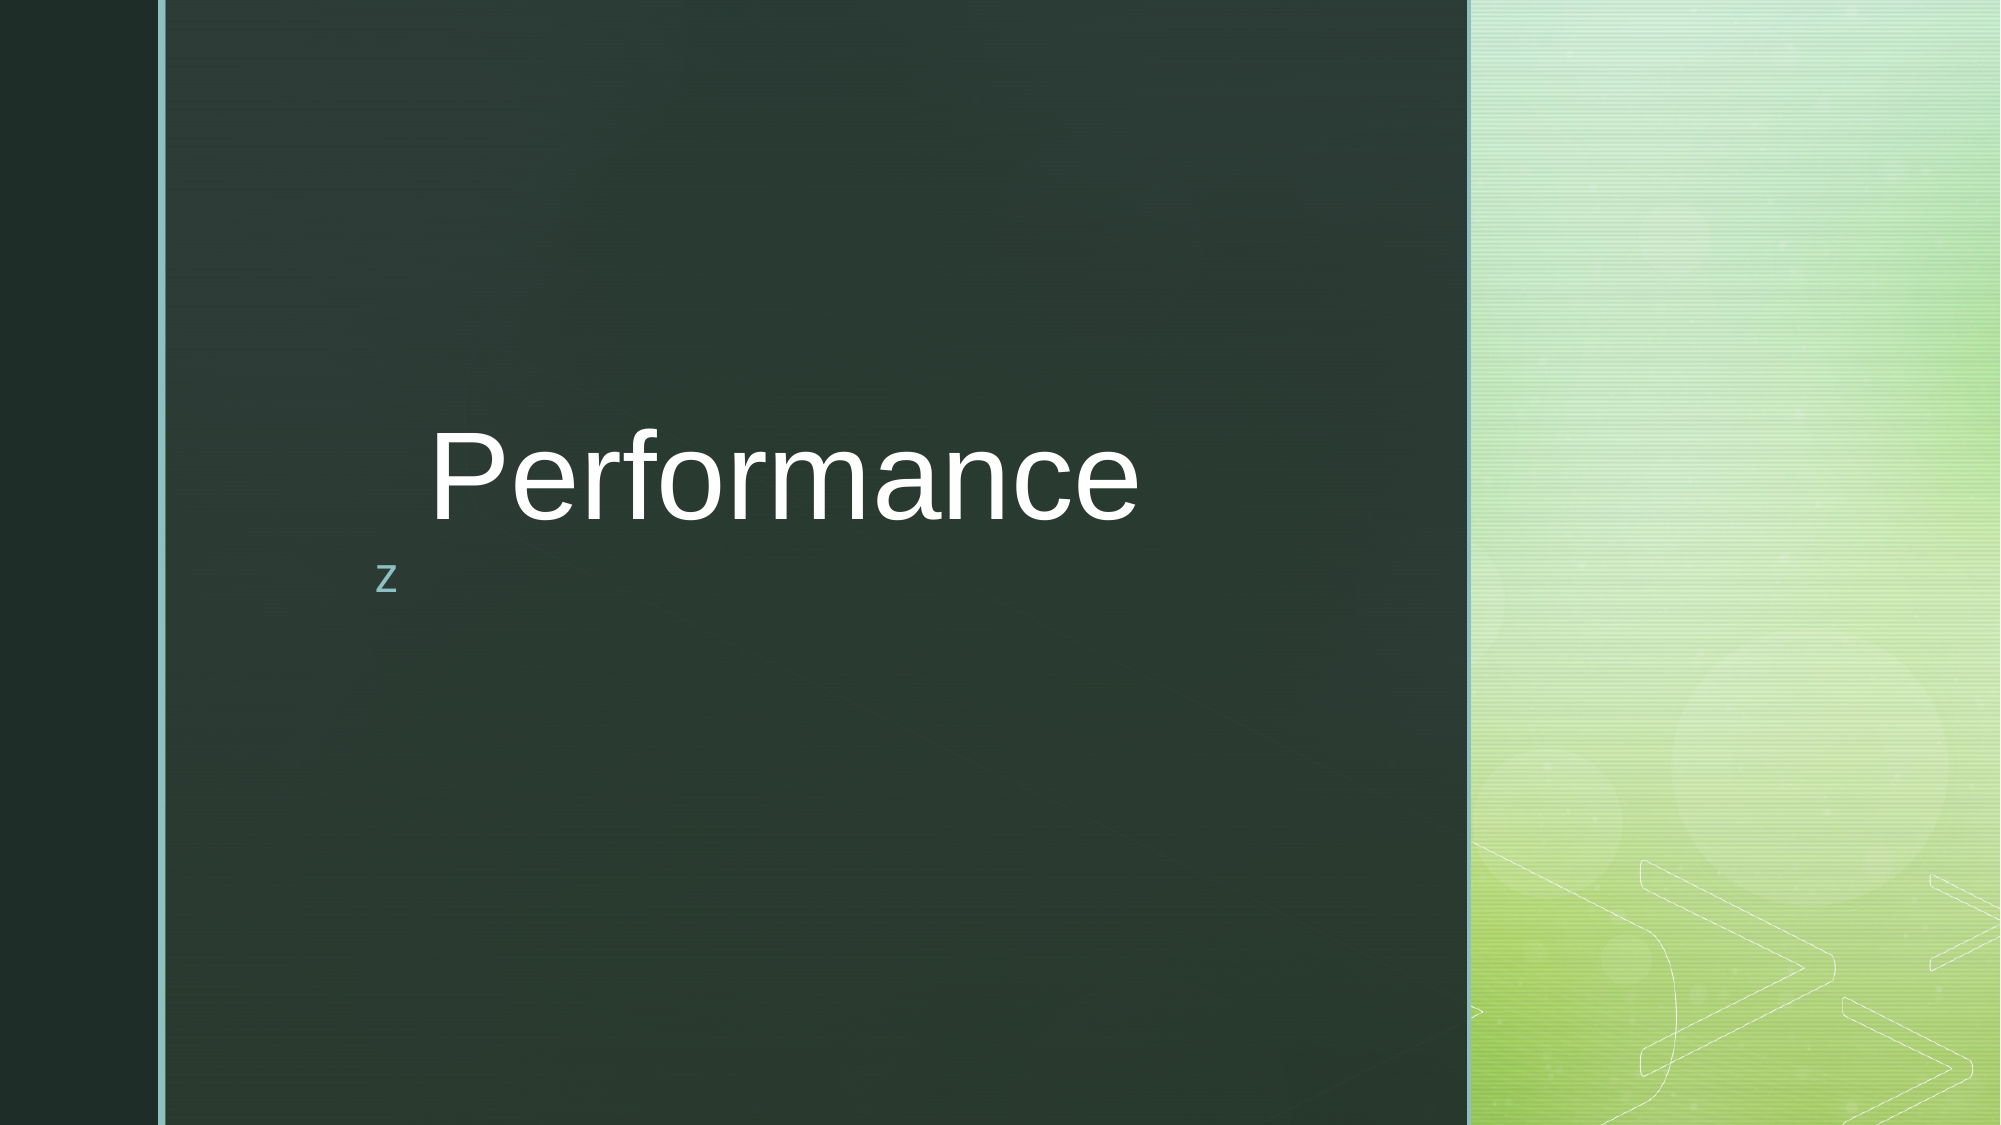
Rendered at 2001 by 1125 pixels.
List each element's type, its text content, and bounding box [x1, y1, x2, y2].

title Performance [412, 404, 1318, 777]
